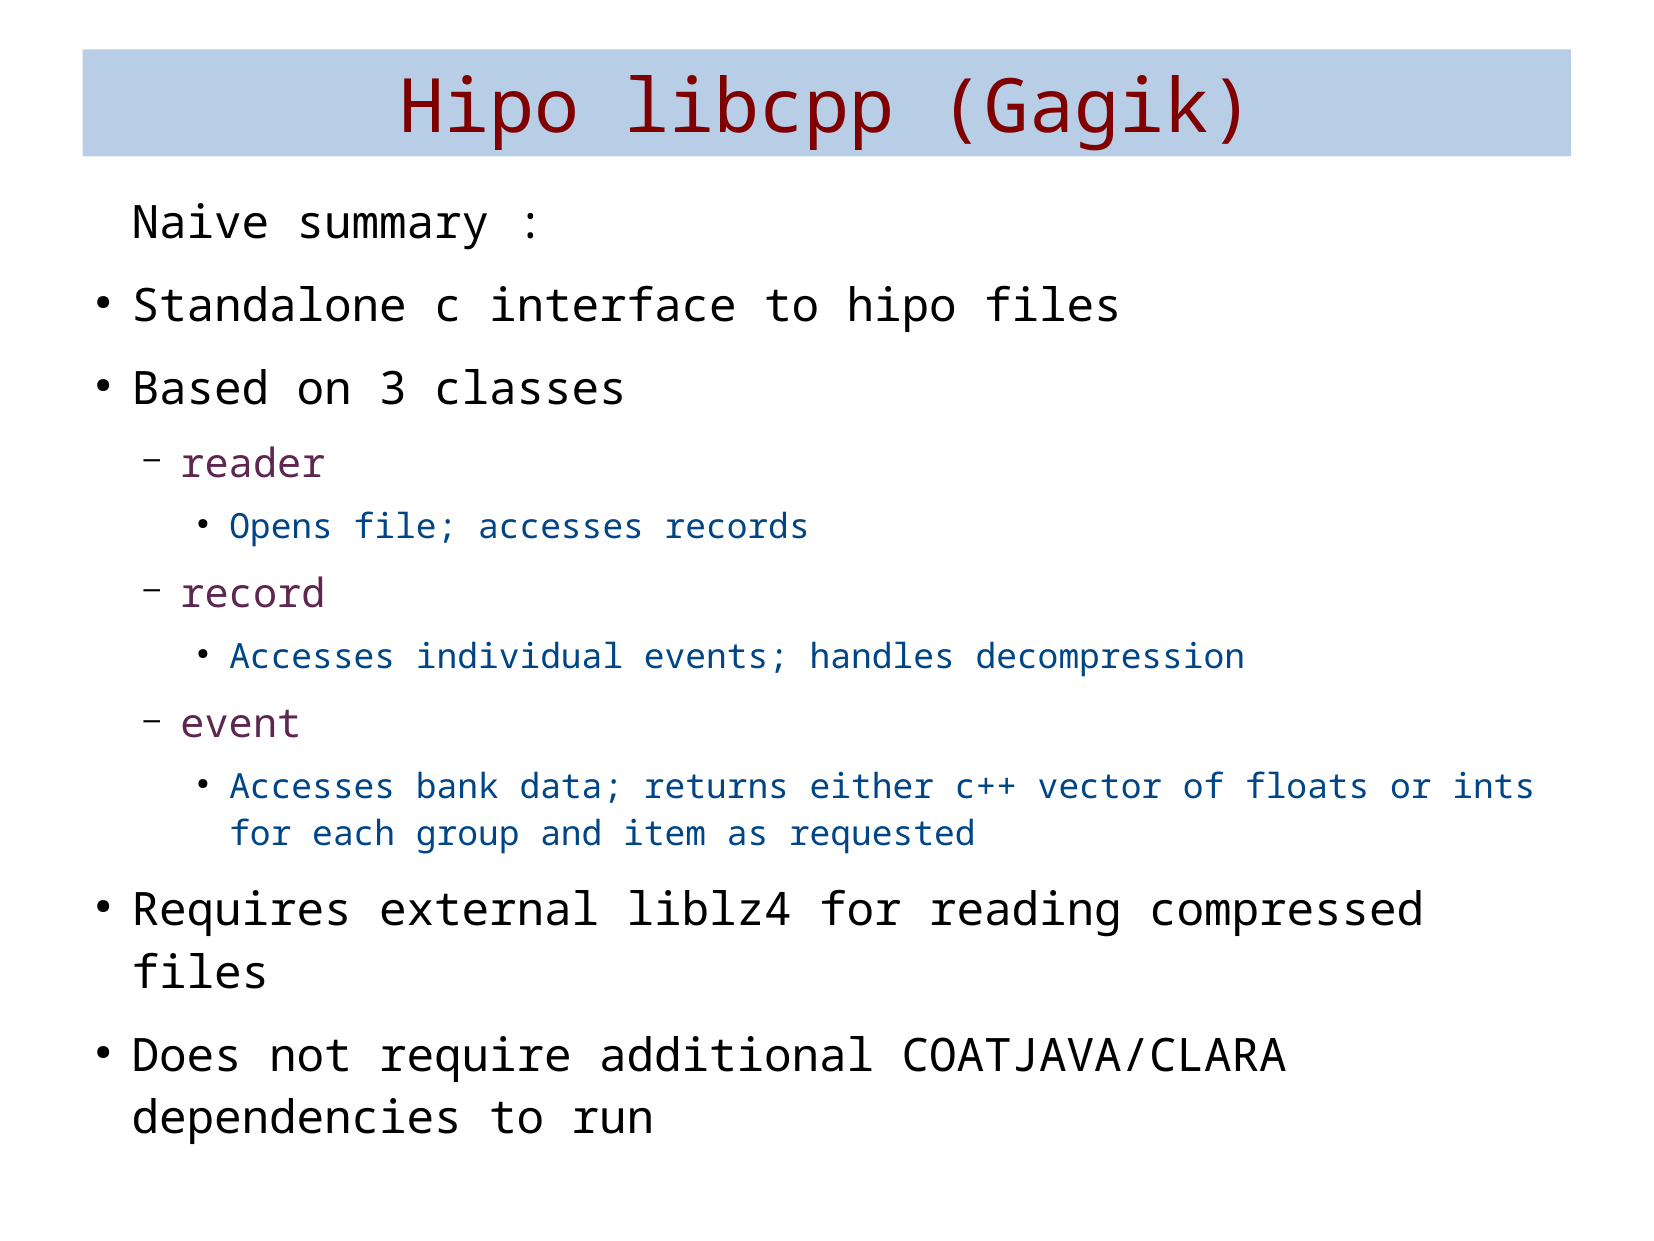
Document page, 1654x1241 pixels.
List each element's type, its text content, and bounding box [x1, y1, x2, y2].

list Naive summary : Standalone c interface to hipo files Based on 3 classes reader Opens file; accesses records record Accesses individual events; handles decompression event Accesses bank data; returns either c++ vector of floats or ints for each group and item as requested Requires external liblz4 for reading compressed files Does not require additional COATJAVA/CLARA dependencies to run [82, 188, 1571, 1158]
title Hipo libcpp (Gagik) [82, 49, 1571, 157]
